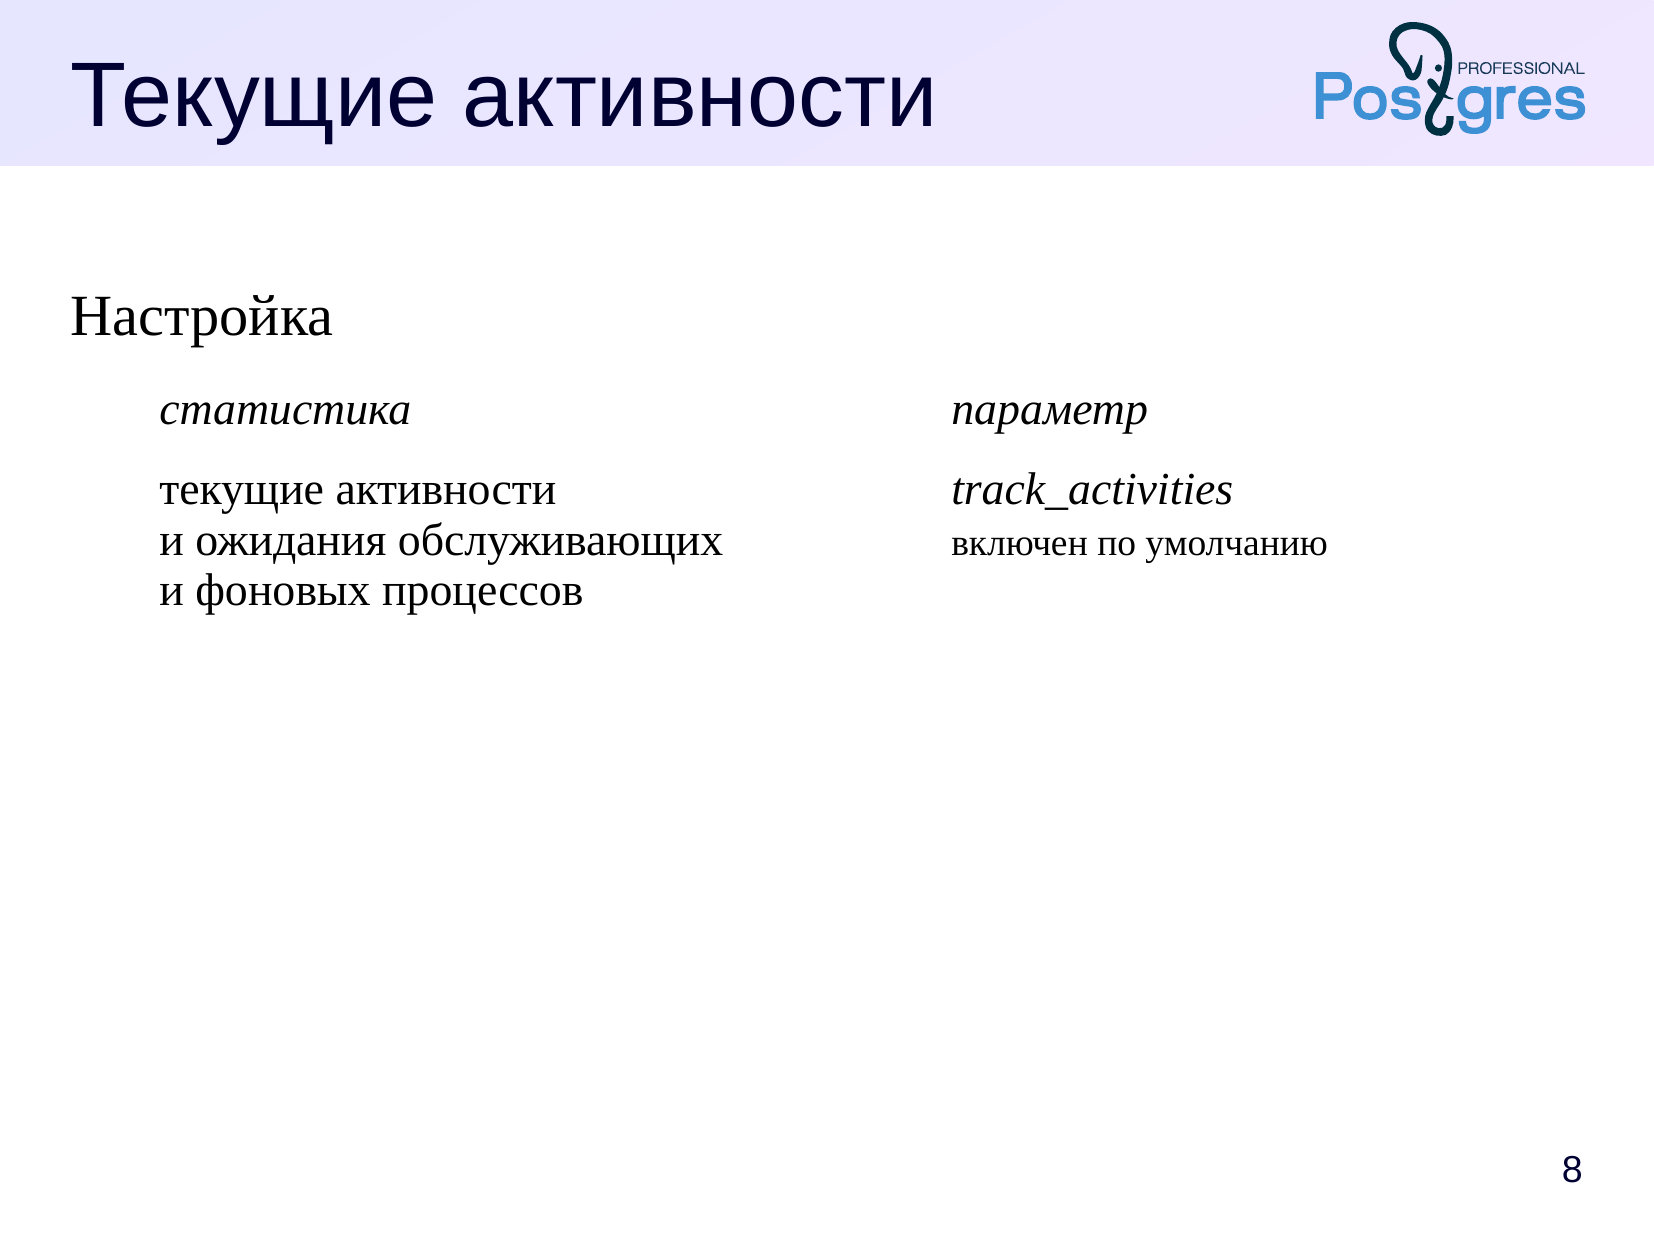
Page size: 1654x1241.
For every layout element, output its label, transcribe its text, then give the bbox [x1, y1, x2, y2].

list Настройка статистика параметр текущие активности track_activities и ожидания обслуживающих включен по умолчанию и фоновых процессов [70, 283, 1583, 1134]
title Текущие активности [70, 43, 1241, 147]
